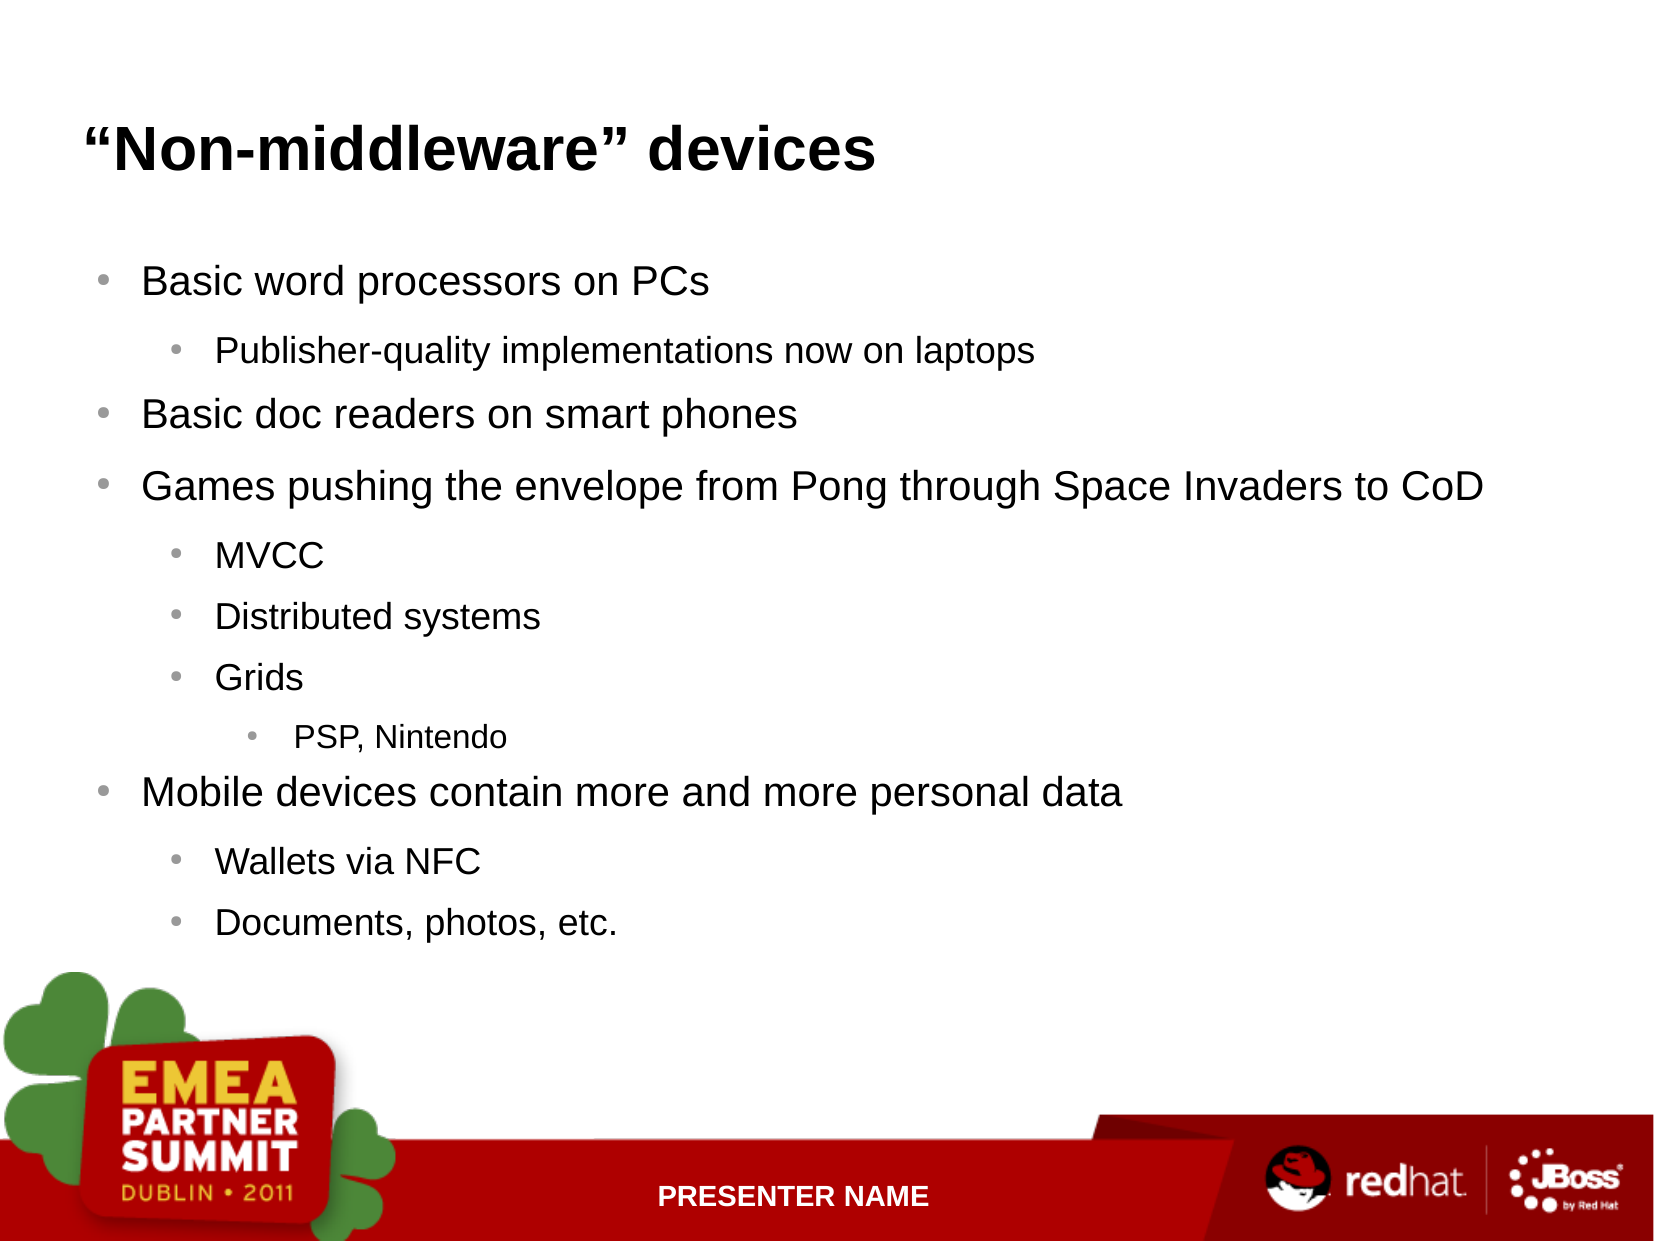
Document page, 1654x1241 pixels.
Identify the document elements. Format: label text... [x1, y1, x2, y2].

list Basic word processors on PCs Publisher-quality implementations now on laptops Basic doc readers on smart phones Games pushing the envelope from Pong through Space Invaders to CoD MVCC Distributed systems Grids PSP, Nintendo Mobile devices contain more and more personal data Wallets via NFC Documents, photos, etc. [80, 262, 1570, 1042]
title “Non-middleware” devices [82, 62, 1571, 236]
picture [0, 972, 1654, 1241]
